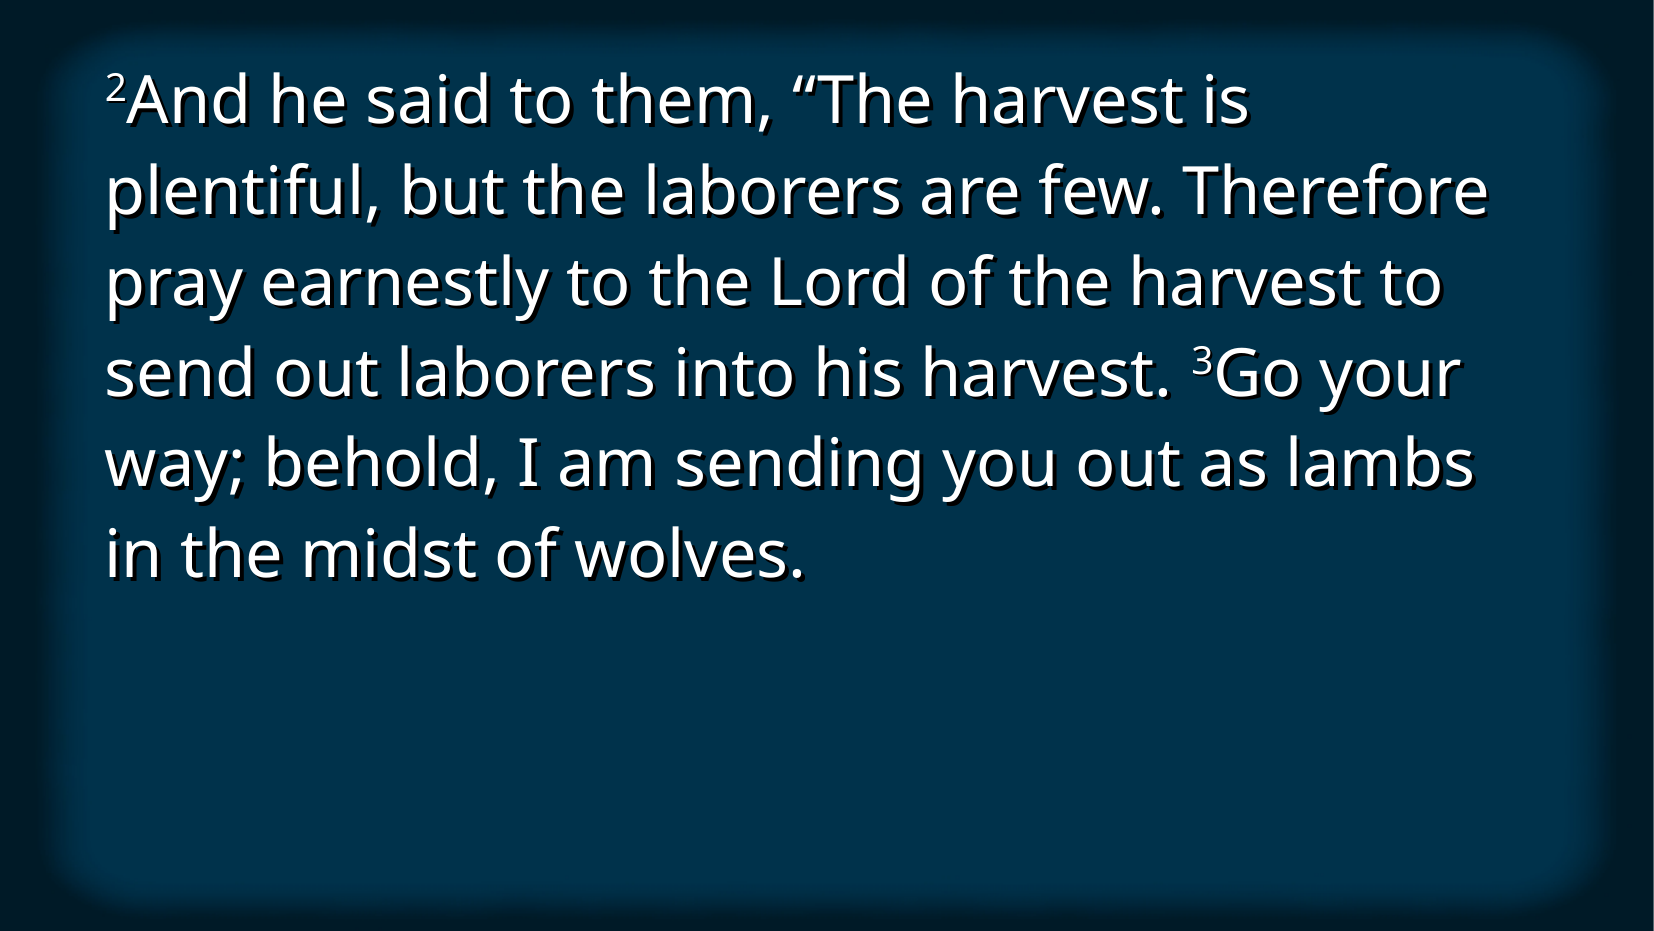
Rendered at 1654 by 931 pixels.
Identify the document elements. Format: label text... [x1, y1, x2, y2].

text_box 2And he said to them, “The harvest is plentiful, but the laborers are few. Therefore pray earnestly to the Lord of the harvest to send out laborers into his harvest. 3Go your way; behold, I am sending you out as lambs in the midst of wolves. [90, 45, 1561, 593]
picture [0, 0, 1654, 931]
